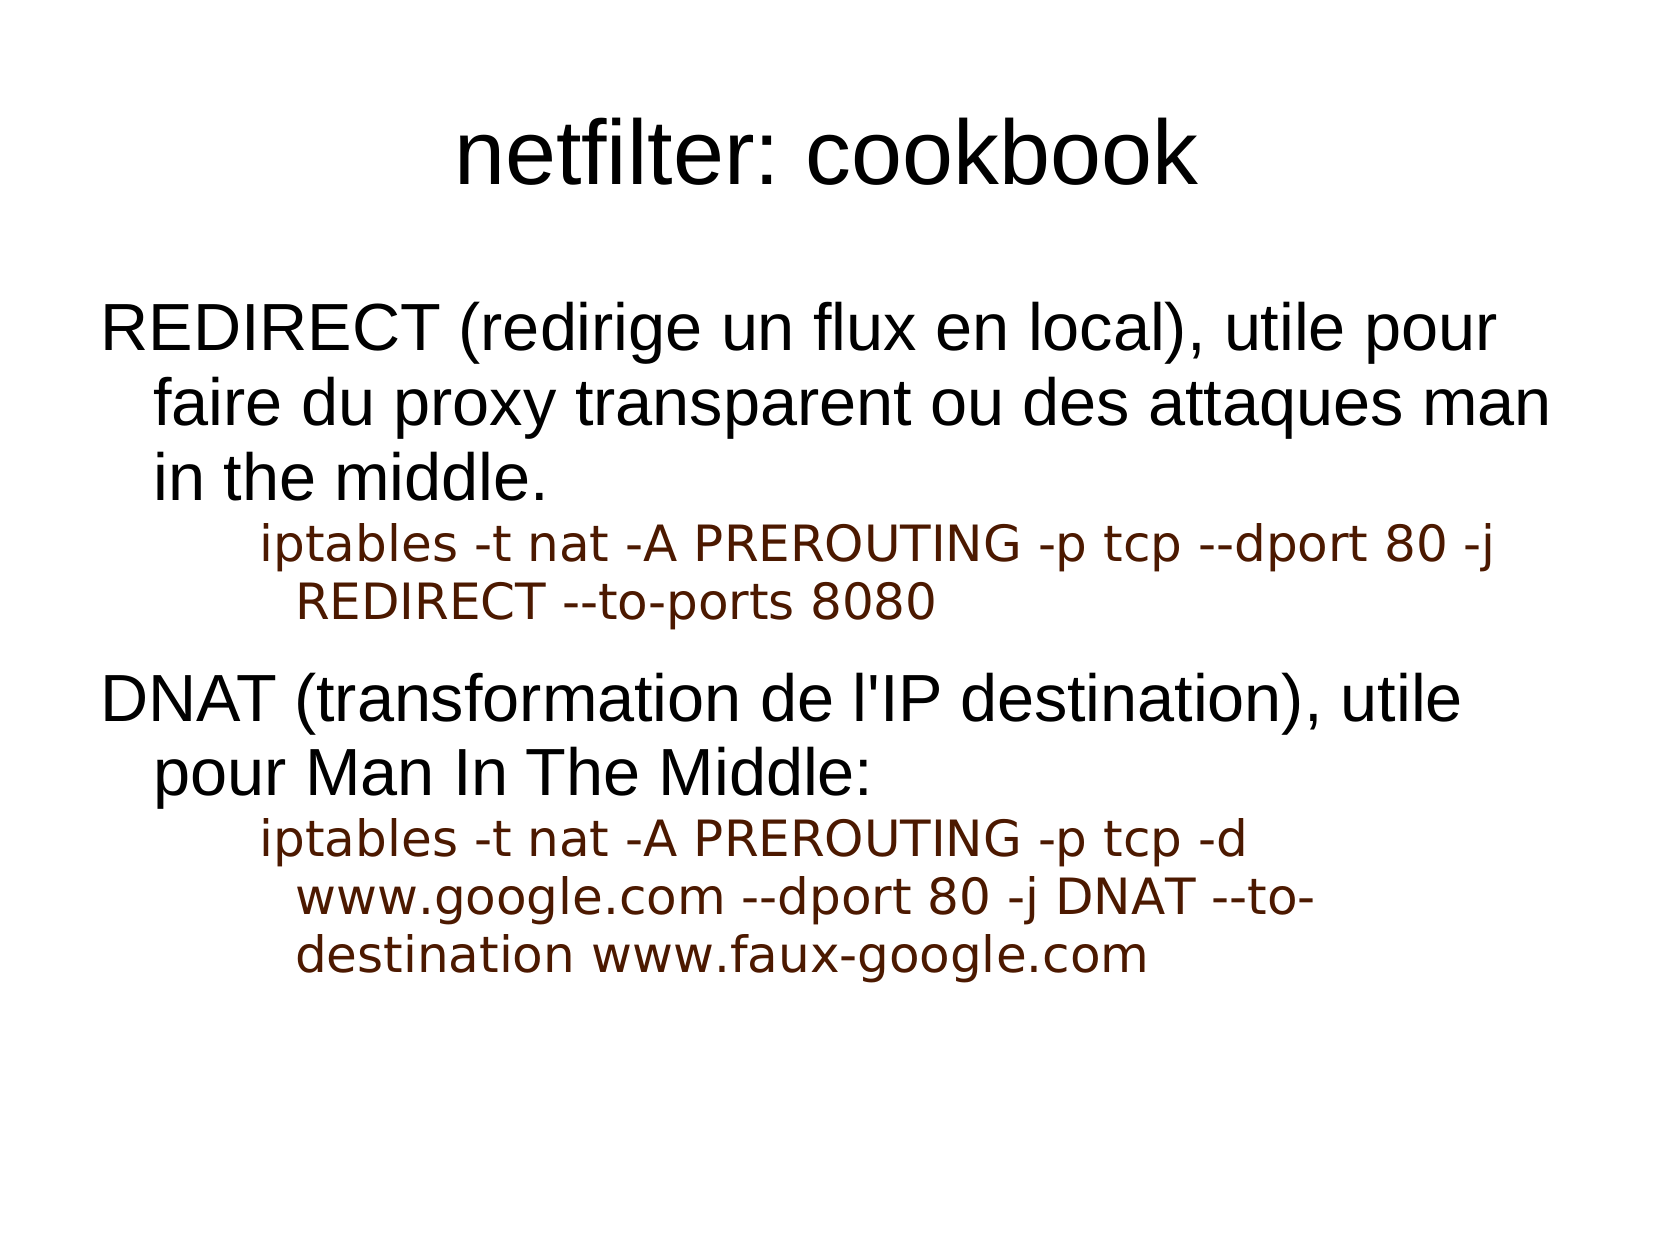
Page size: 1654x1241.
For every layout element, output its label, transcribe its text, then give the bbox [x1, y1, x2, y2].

title netfilter: cookbook [82, 49, 1571, 257]
list REDIRECT (redirige un flux en local), utile pour faire du proxy transparent ou des attaques man in the middle. iptables -t nat -A PREROUTING -p tcp --dport 80 -j REDIRECT --to-ports 8080 DNAT (transformation de l'IP destination), utile pour Man In The Middle: iptables -t nat -A PREROUTING -p tcp -d www.google.com --dport 80 -j DNAT --to-destination www.faux-google.com [82, 290, 1571, 1109]
